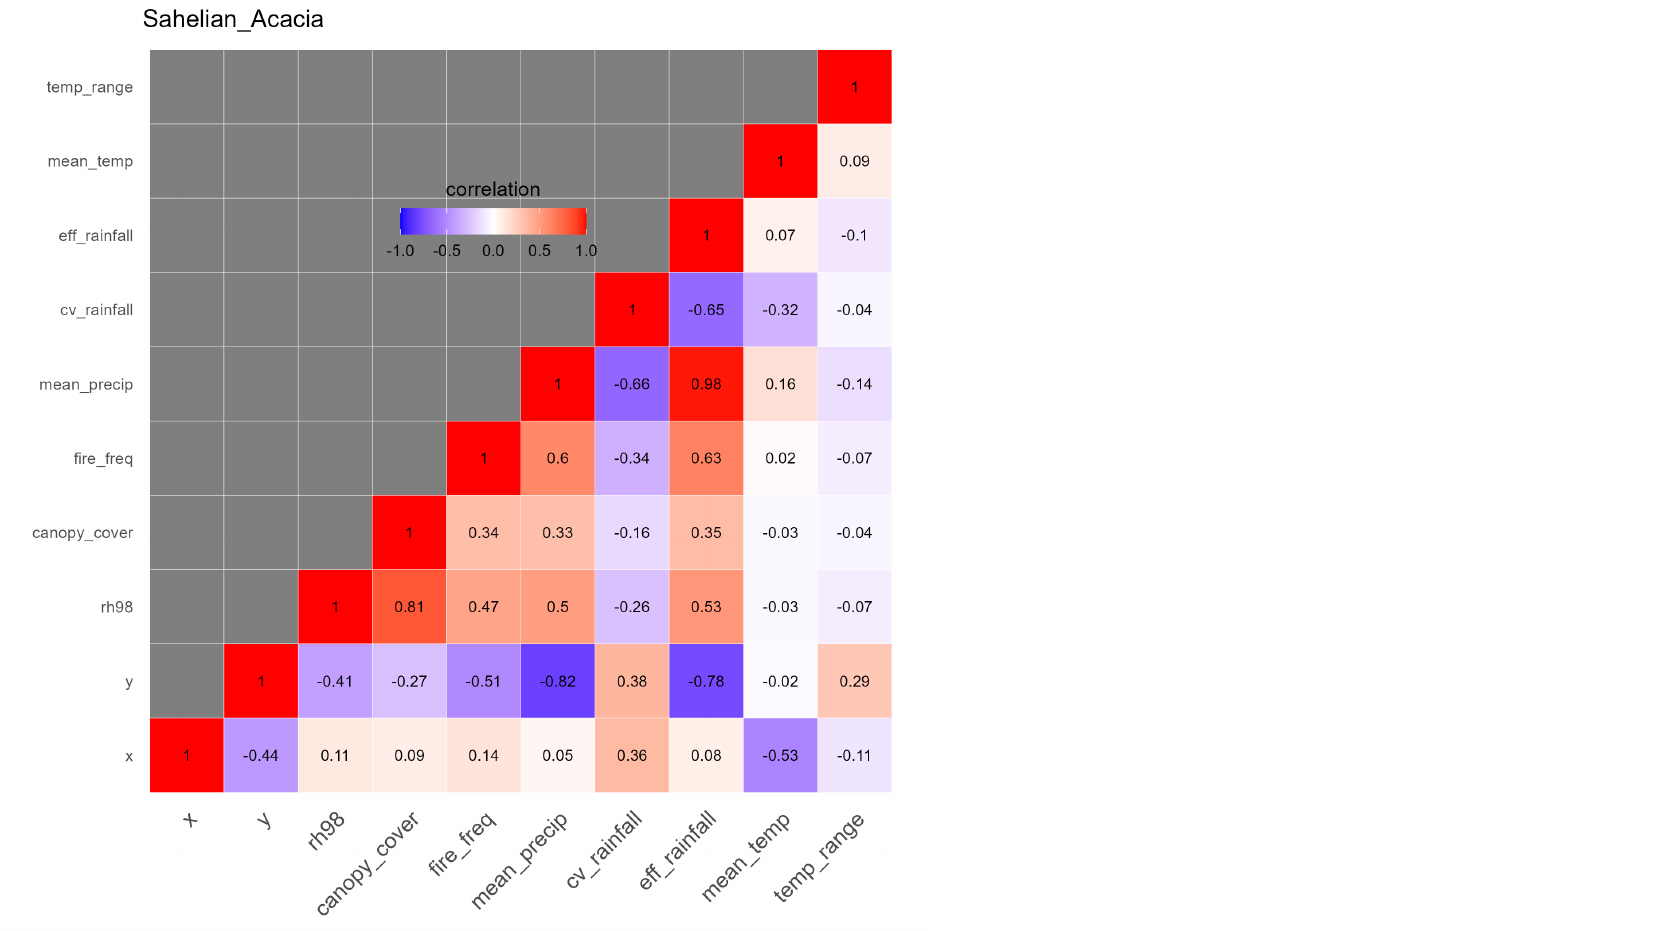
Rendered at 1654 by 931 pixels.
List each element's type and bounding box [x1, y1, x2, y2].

picture [0, 0, 931, 931]
